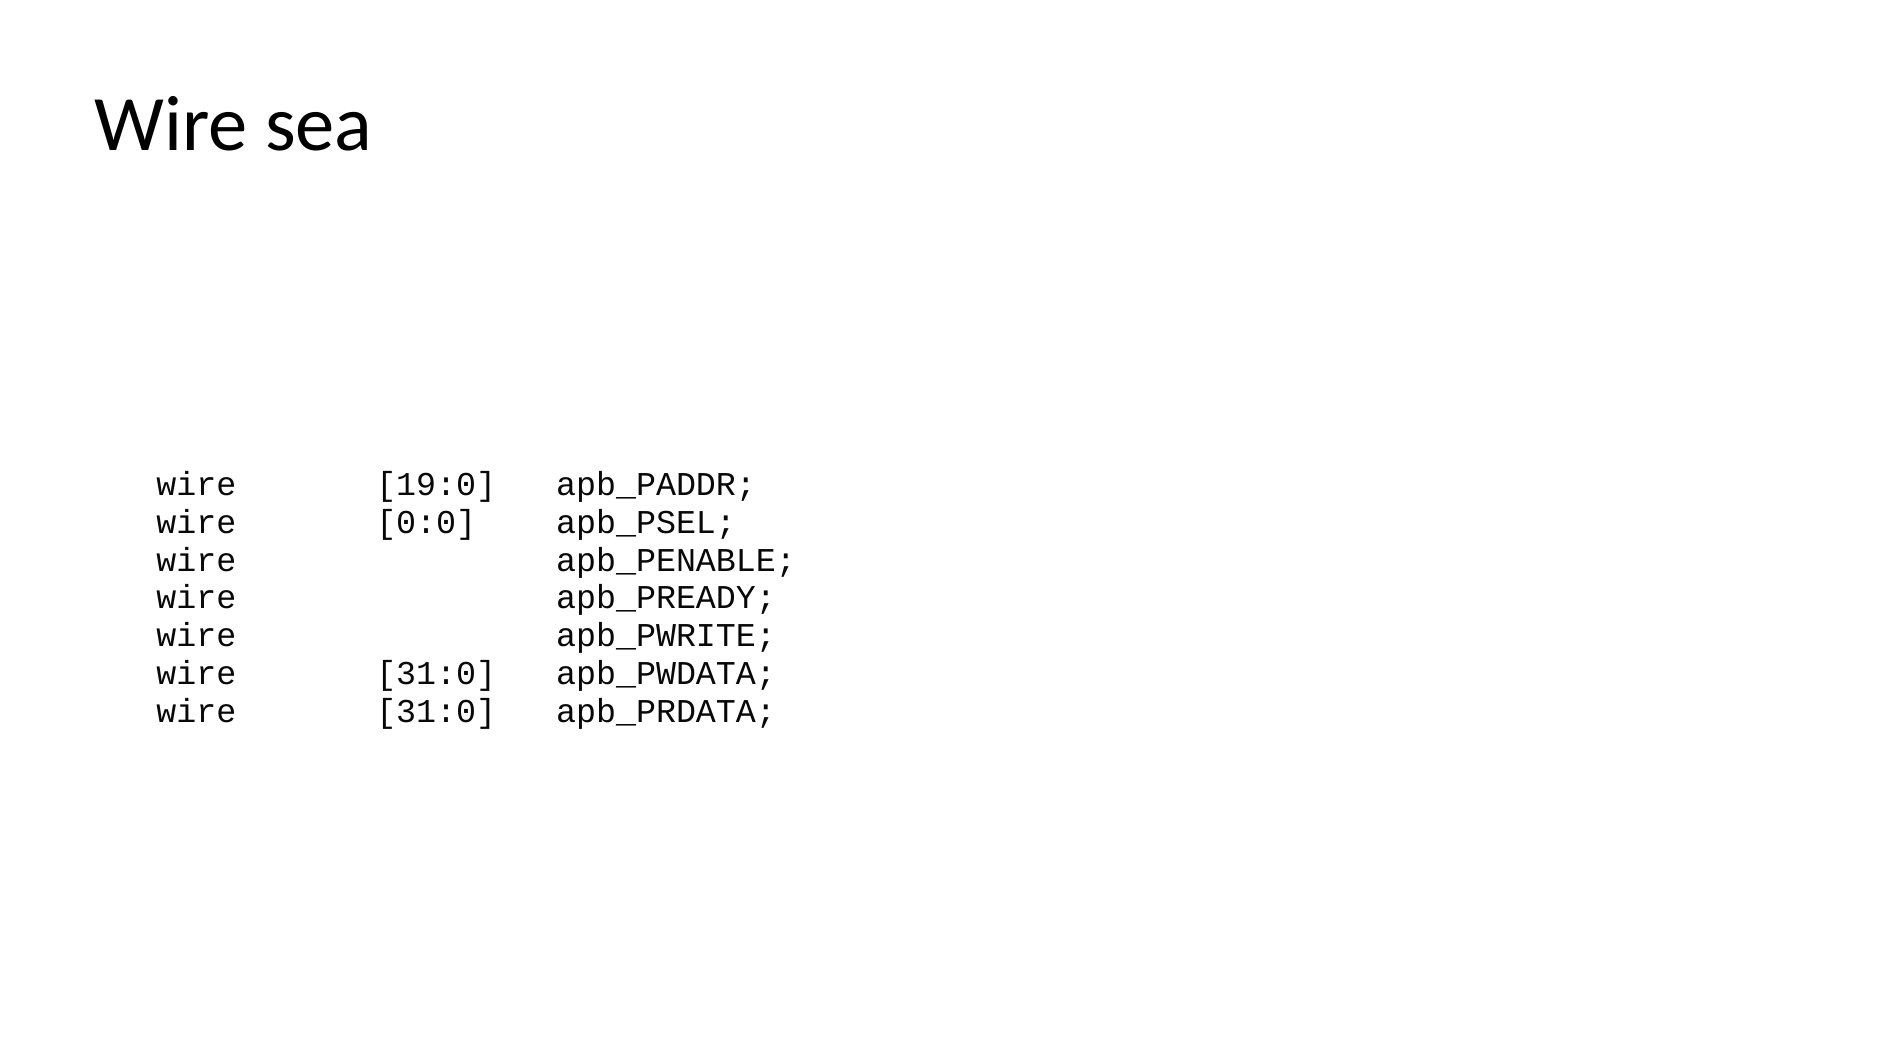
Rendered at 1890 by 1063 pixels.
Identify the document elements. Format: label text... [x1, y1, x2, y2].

text_box wire [19:0] apb_PADDR; wire [0:0] apb_PSEL; wire apb_PENABLE; wire apb_PREADY; wire apb_PWRITE; wire [31:0] apb_PWDATA; wire [31:0] apb_PRDATA; [141, 460, 827, 746]
title Wire sea [94, 42, 1796, 220]
